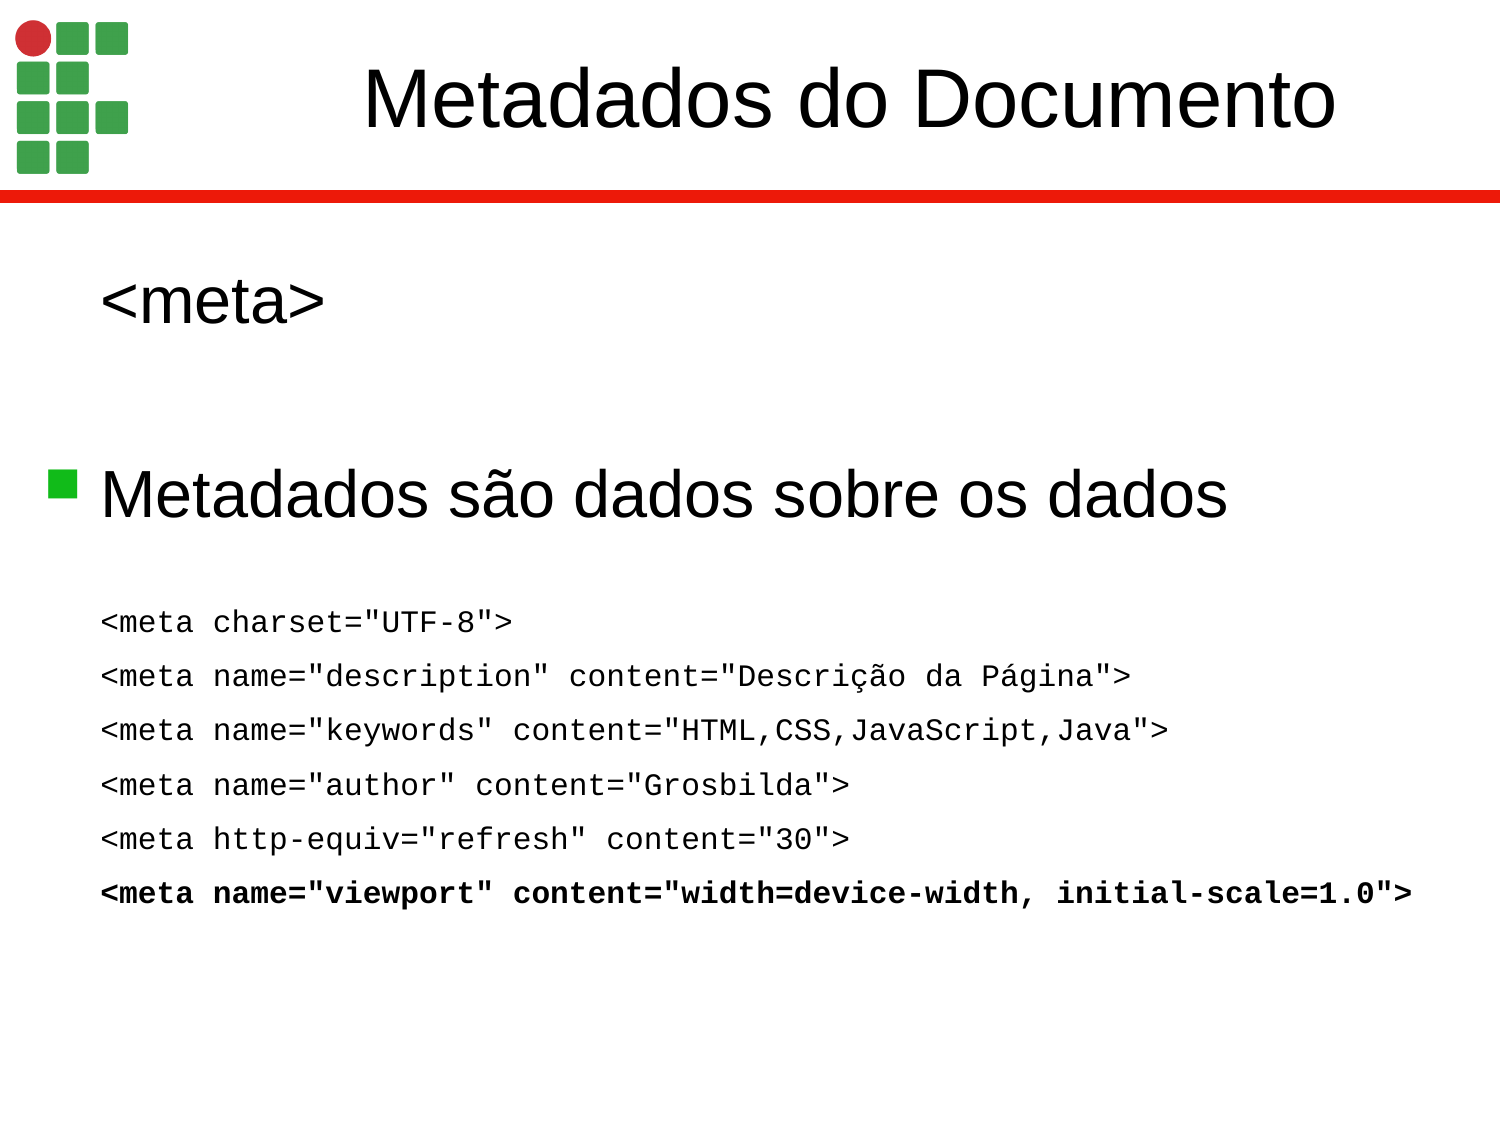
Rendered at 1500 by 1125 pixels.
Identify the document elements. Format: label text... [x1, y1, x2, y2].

list <meta> Metadados são dados sobre os dados <meta charset="UTF-8"> <meta name="description" content="Descrição da Página"> <meta name="keywords" content="HTML,CSS,JavaScript,Java"> <meta name="author" content="Grosbilda"> <meta http-equiv="refresh" content="30"> <meta name="viewport" content="width=device-width, initial-scale=1.0"> [29, 207, 1471, 1087]
picture [14, 16, 130, 178]
title Metadados do Documento [230, 0, 1471, 202]
